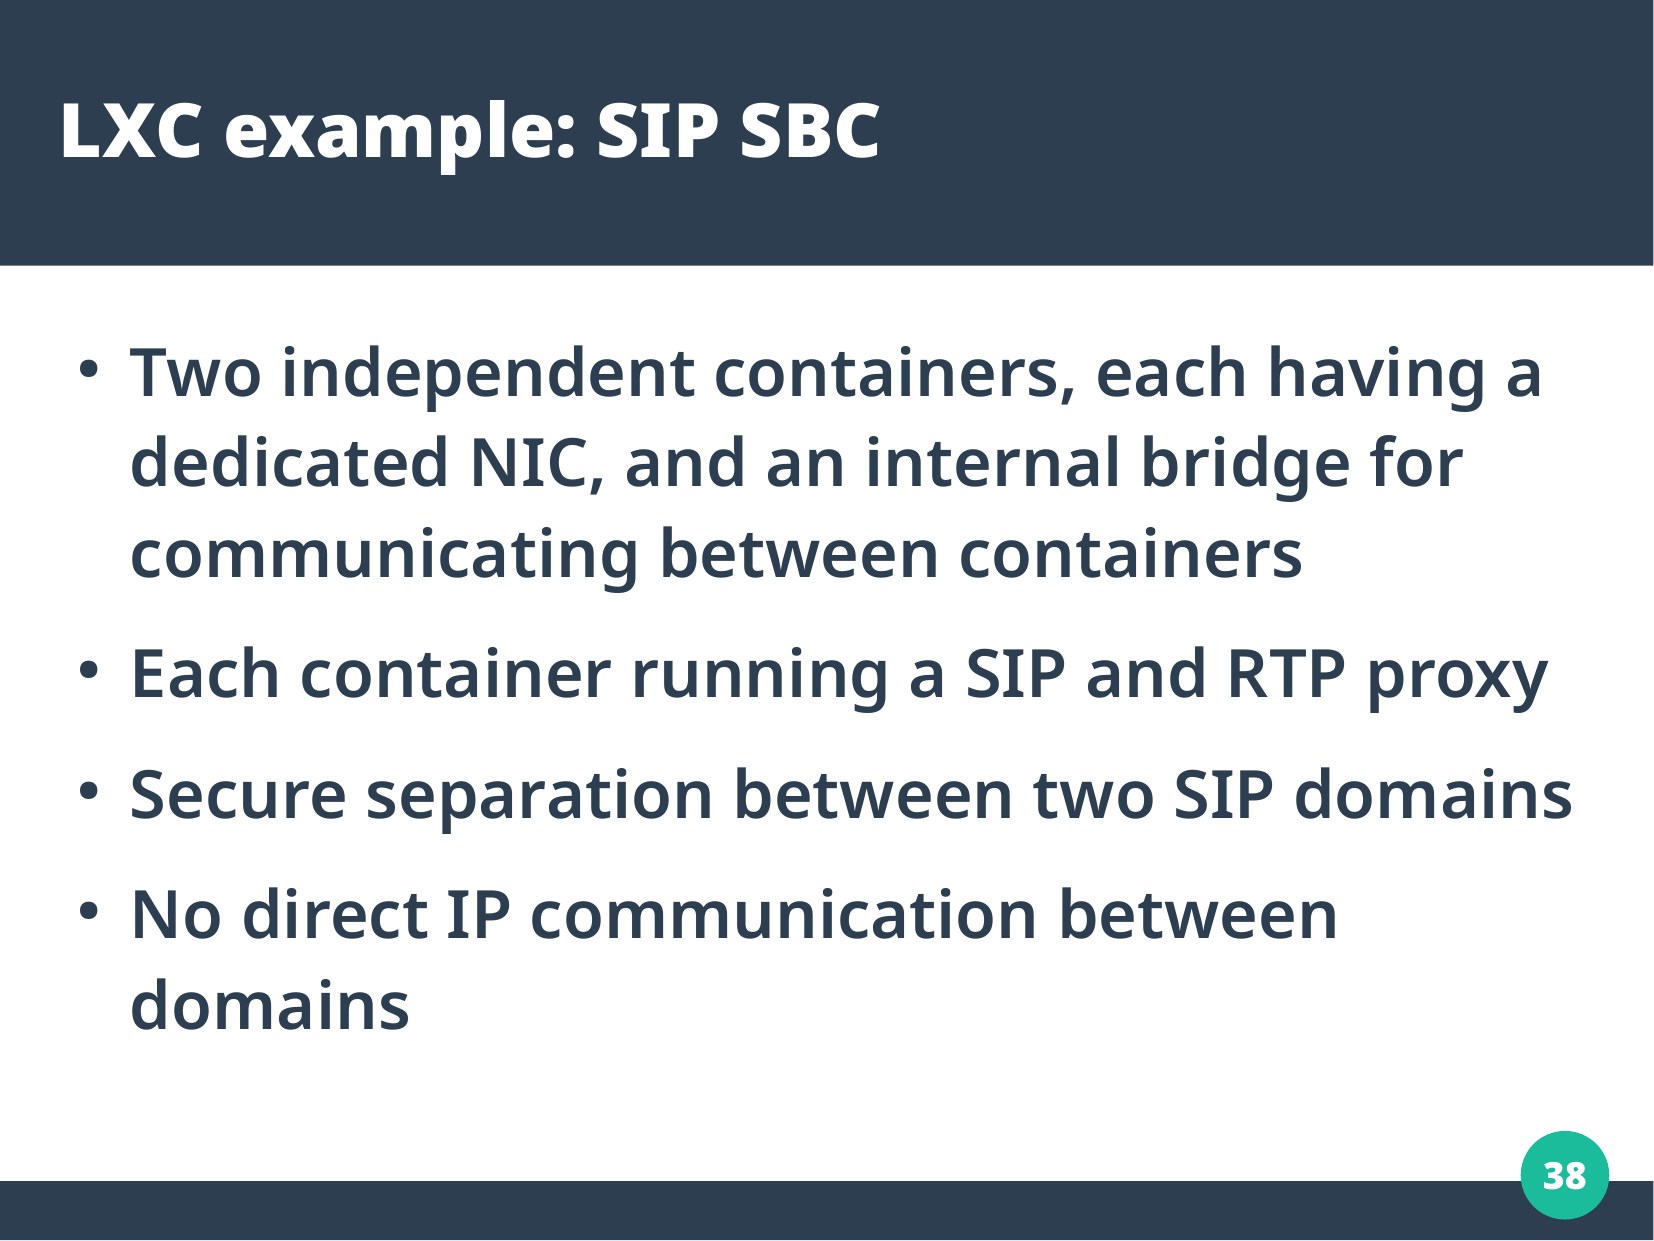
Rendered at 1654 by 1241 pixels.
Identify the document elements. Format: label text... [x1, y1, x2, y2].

list Two independent containers, each having a dedicated NIC, and an internal bridge for communicating between containers Each container running a SIP and RTP proxy Secure separation between two SIP domains No direct IP communication between domains [59, 324, 1595, 1152]
title LXC example: SIP SBC [59, 49, 1595, 207]
